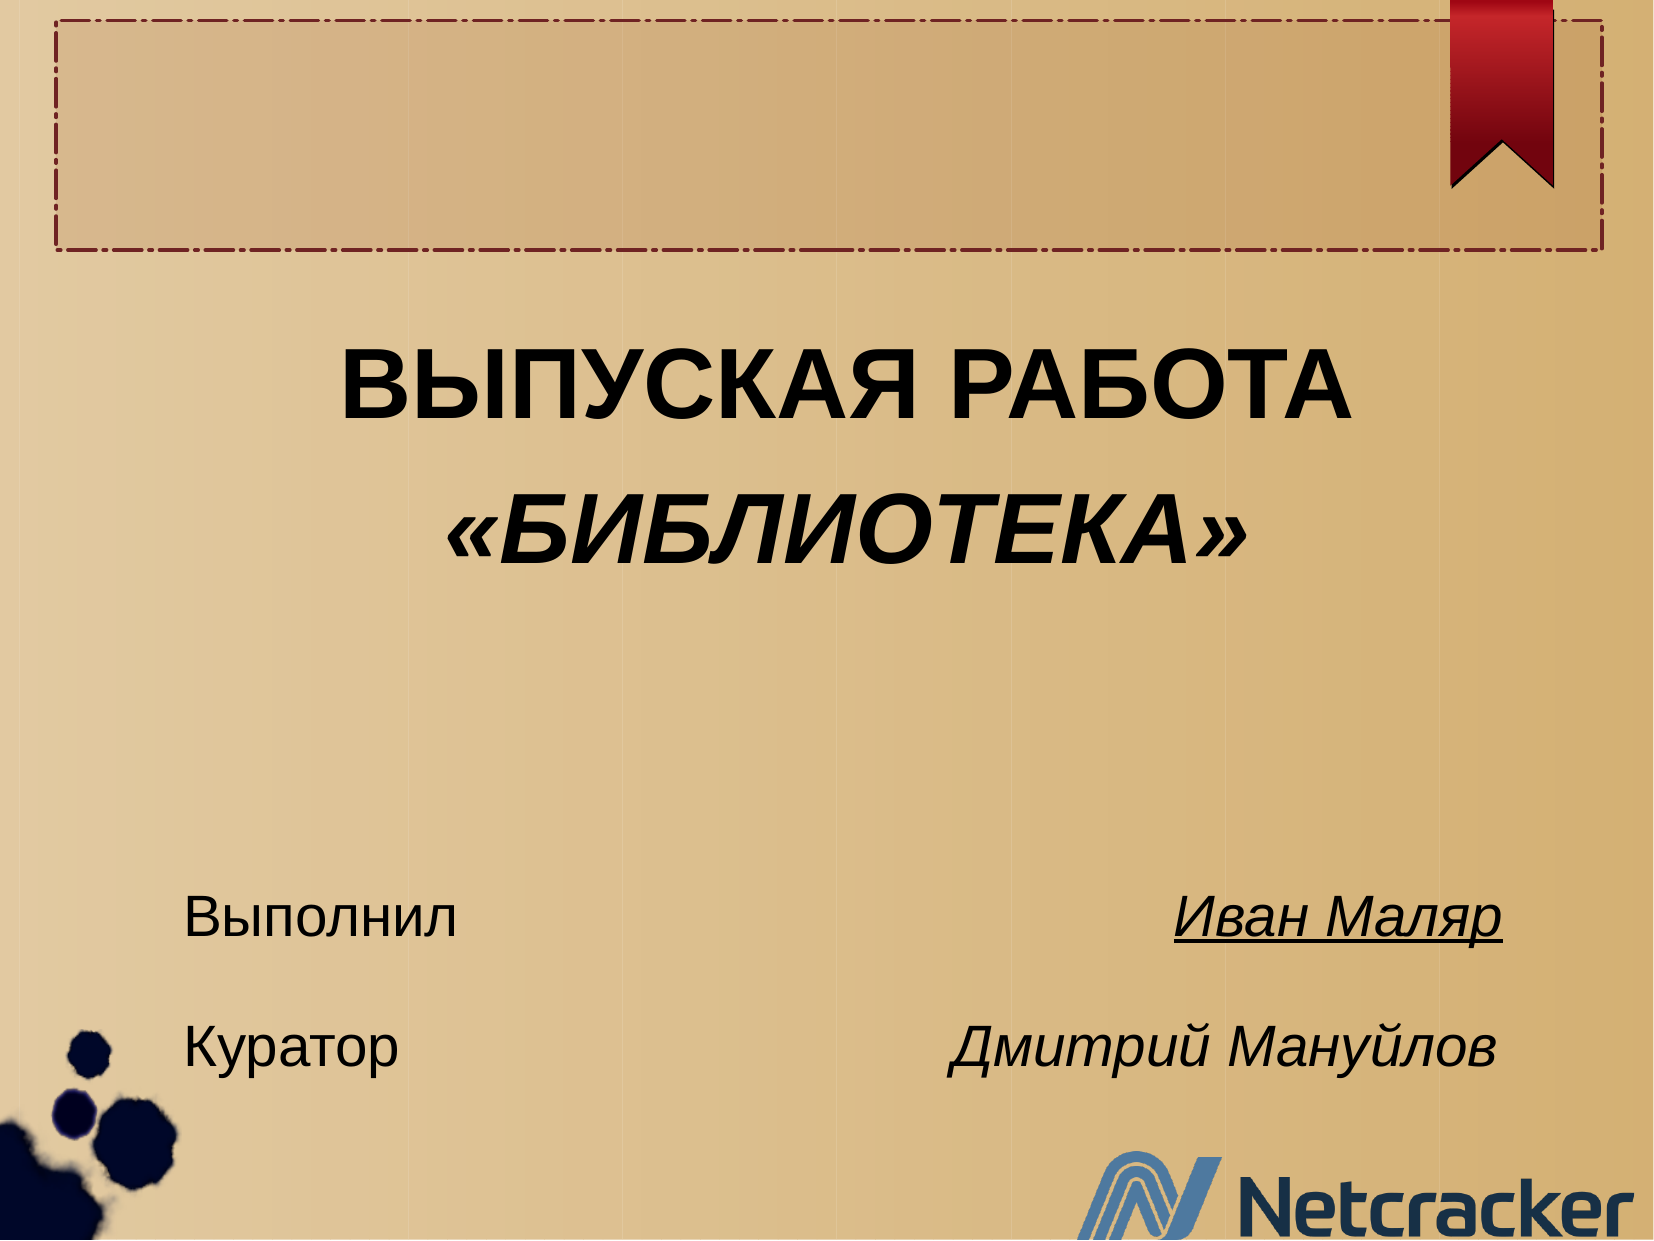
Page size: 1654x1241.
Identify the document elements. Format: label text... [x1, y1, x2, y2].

picture [1074, 1149, 1636, 1241]
subtitle ВЫПУСКАЯ РАБОТА «БИБЛИОТЕКА» Выполнил Иван Маляр Куратор Дмитрий Мануйлов [183, 283, 1512, 1124]
